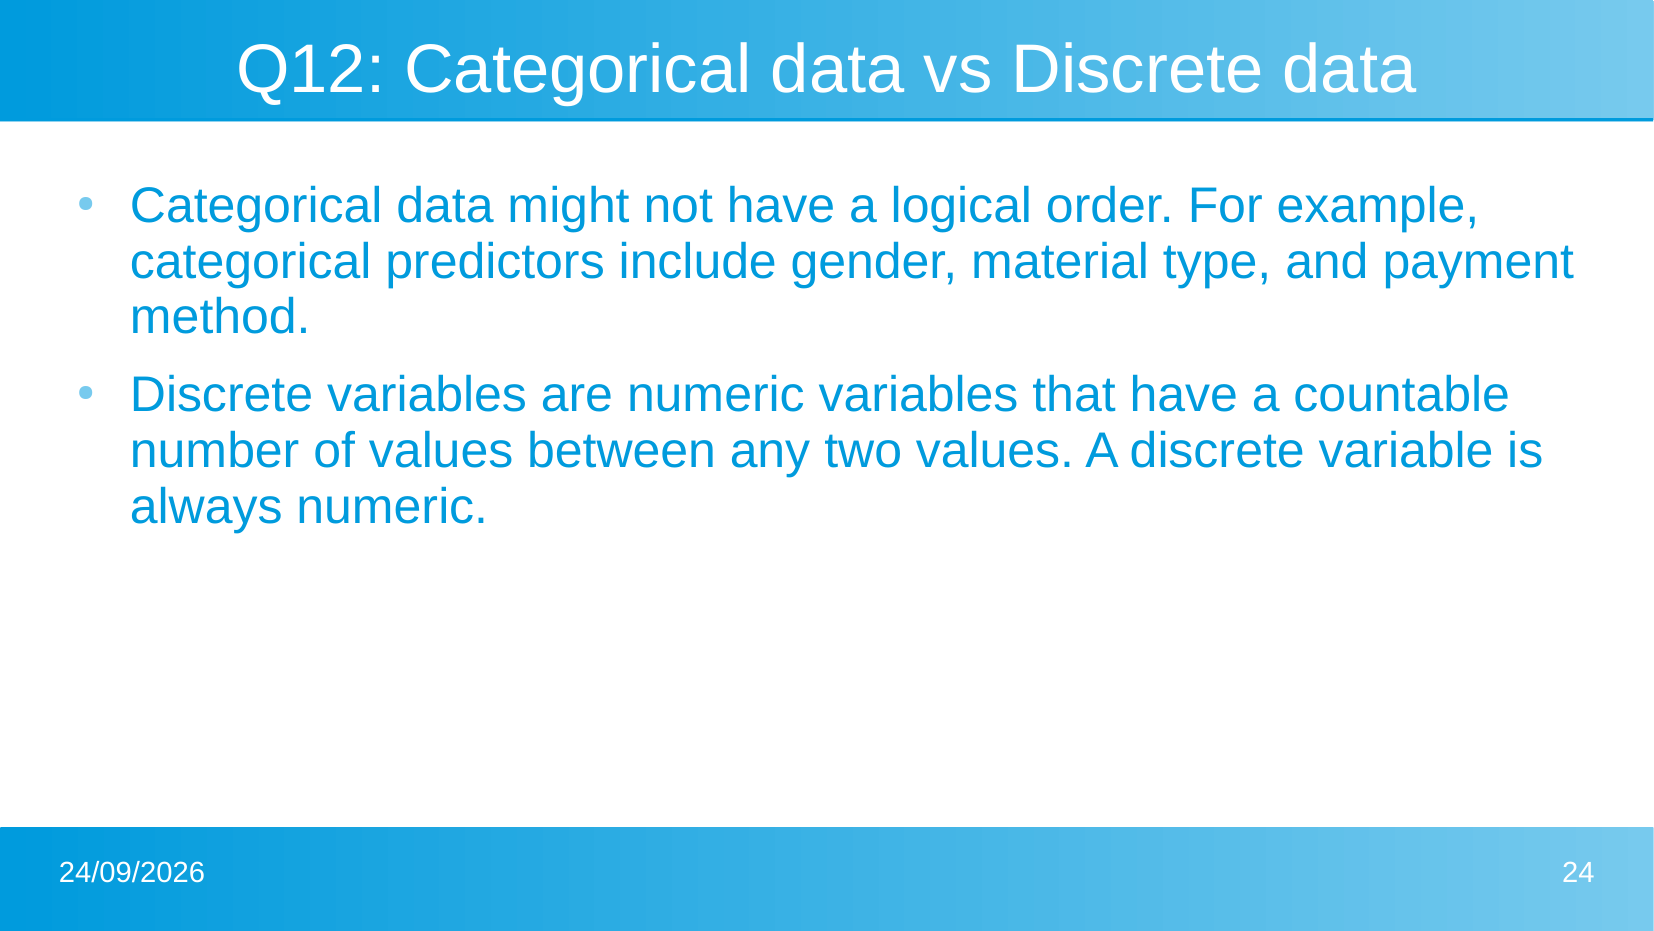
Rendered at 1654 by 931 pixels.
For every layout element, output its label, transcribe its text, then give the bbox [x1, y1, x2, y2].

list Categorical data might not have a logical order. For example, categorical predictors include gender, material type, and payment method. Discrete variables are numeric variables that have a countable number of values between any two values. A discrete variable is always numeric. [59, 177, 1595, 768]
title Q12: Categorical data vs Discrete data [59, 29, 1595, 108]
